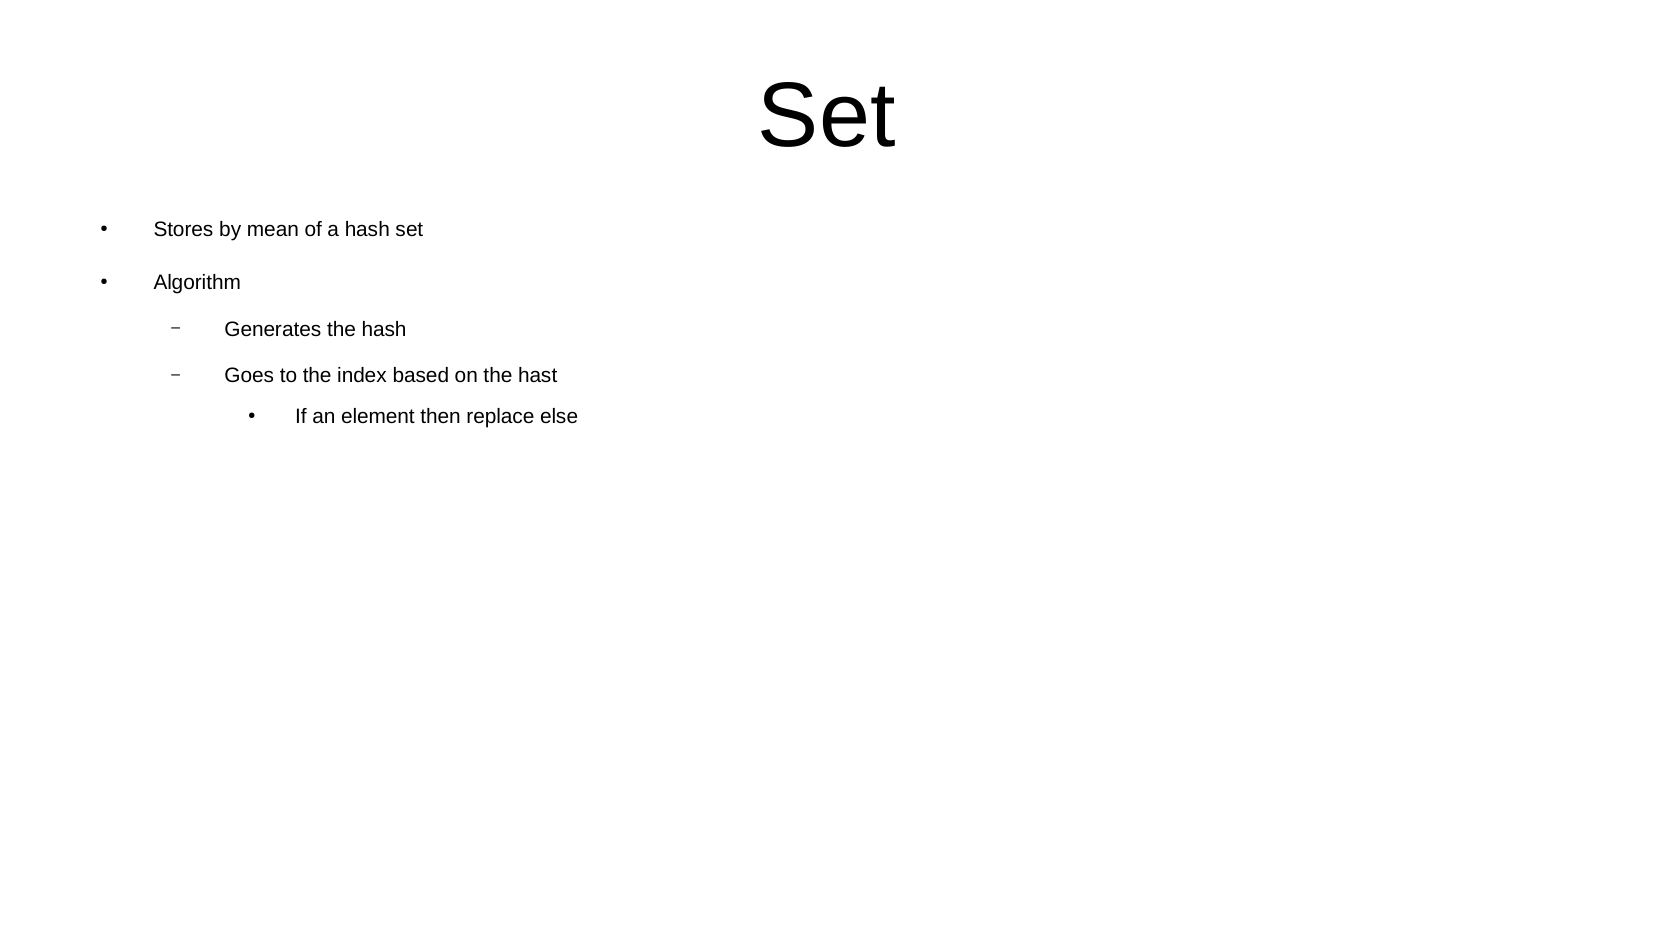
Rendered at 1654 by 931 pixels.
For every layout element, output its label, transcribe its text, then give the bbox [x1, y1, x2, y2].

list Stores by mean of a hash set Algorithm Generates the hash Goes to the index based on the hast If an element then replace else [82, 217, 1571, 758]
title Set [82, 37, 1571, 193]
